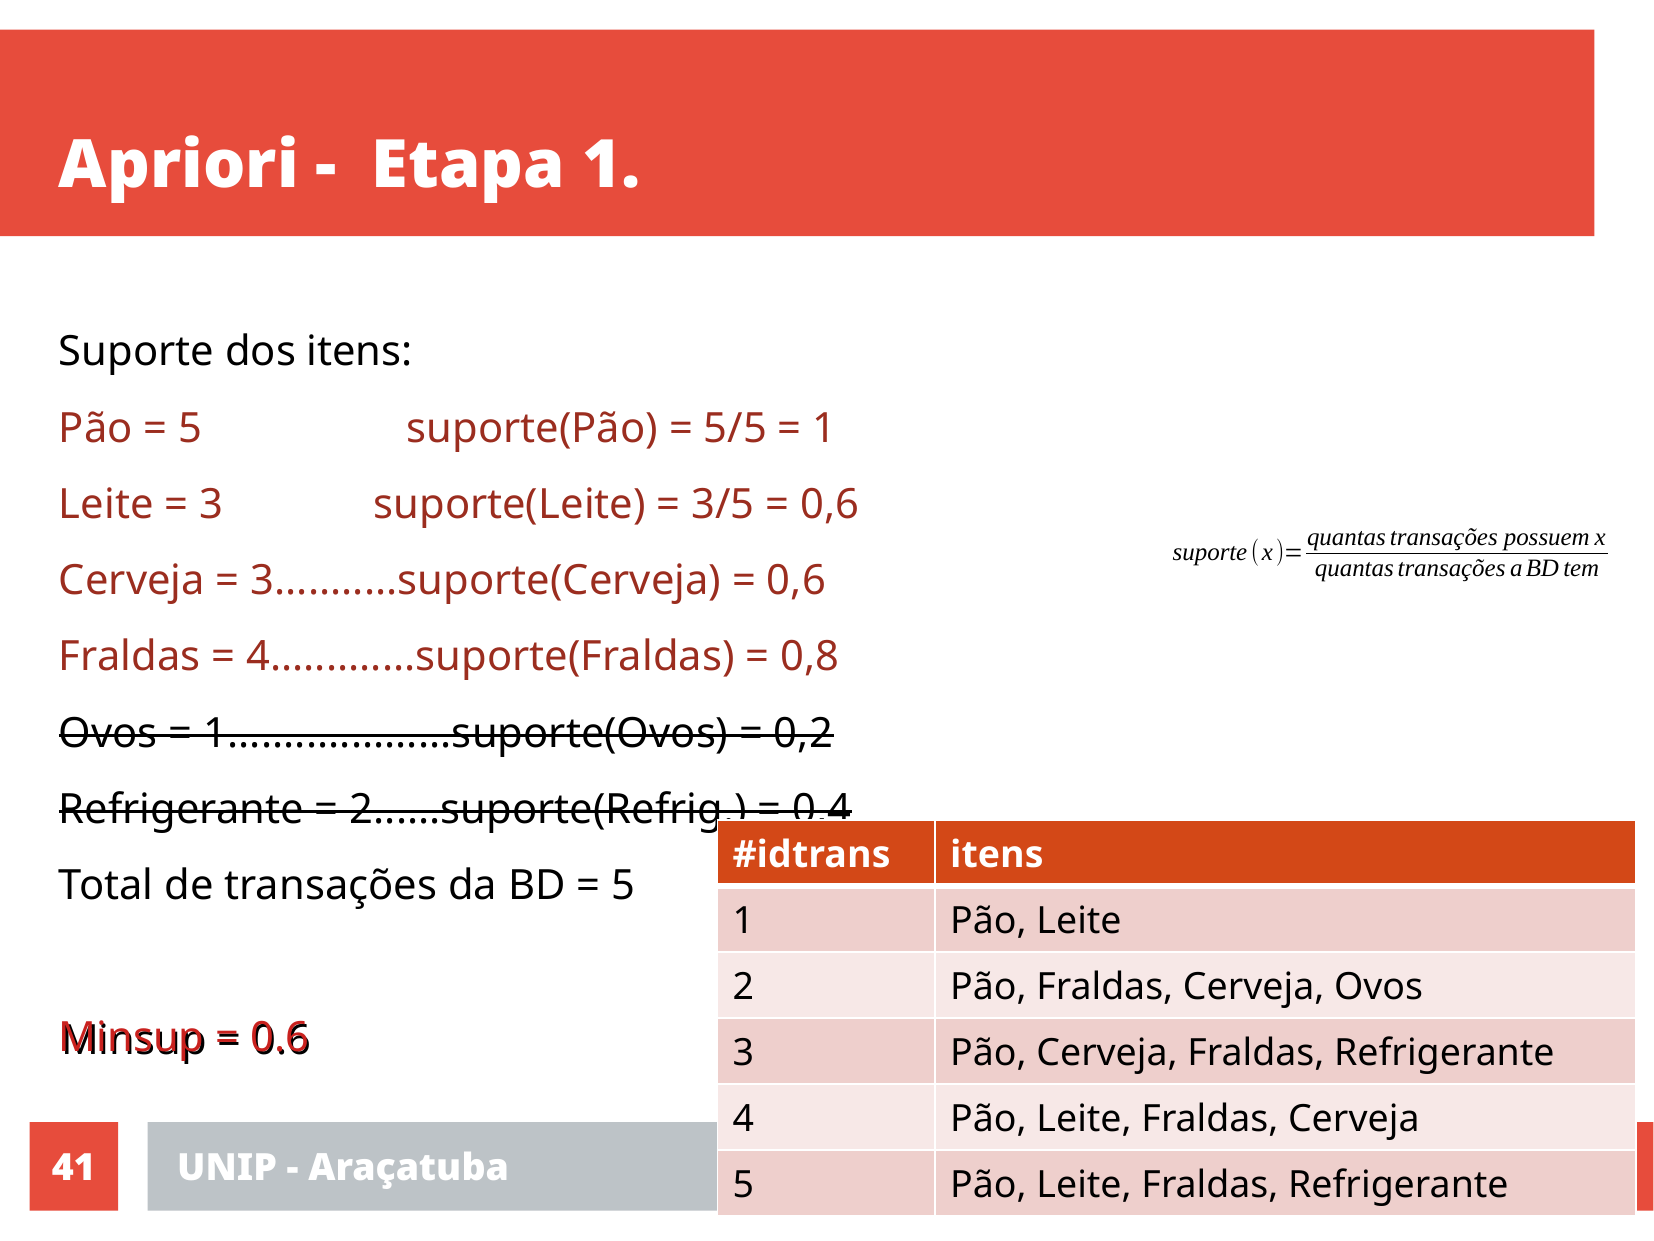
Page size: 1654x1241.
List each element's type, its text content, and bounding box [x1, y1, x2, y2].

table_cell 5 [718, 1151, 934, 1215]
table_cell 2 [718, 953, 934, 1017]
table_cell 3 [718, 1019, 934, 1083]
table_cell Pão, Fraldas, Cerveja, Ovos [936, 953, 1635, 1017]
table_header itens [936, 821, 1635, 883]
table_cell Pão, Leite, Fraldas, Cerveja [936, 1085, 1635, 1149]
chart [1166, 523, 1616, 583]
list Suporte dos itens: Pão = 5 suporte(Pão) = 5/5 = 1 Leite = 3 suporte(Leite) = 3/5 = 0,6 Cerveja = 3...........suporte(Cerveja) = 0,6 Fraldas = 4.............suporte(Fraldas) = 0,8 Ovos = 1....................suporte(Ovos) = 0,2 Refrigerante = 2......suporte(Refrig.) = 0,4 Total de transações da BD = 5 Minsup = 0.6 [59, 324, 1565, 1093]
title Apriori - Etapa 1. [59, 59, 1595, 207]
table_cell 4 [718, 1085, 934, 1149]
table_cell 1 [718, 889, 934, 951]
table_cell Pão, Cerveja, Fraldas, Refrigerante [936, 1019, 1635, 1083]
table_header #idtrans [718, 821, 934, 883]
table_cell Pão, Leite [936, 889, 1635, 951]
table_cell Pão, Leite, Fraldas, Refrigerante [936, 1151, 1635, 1215]
